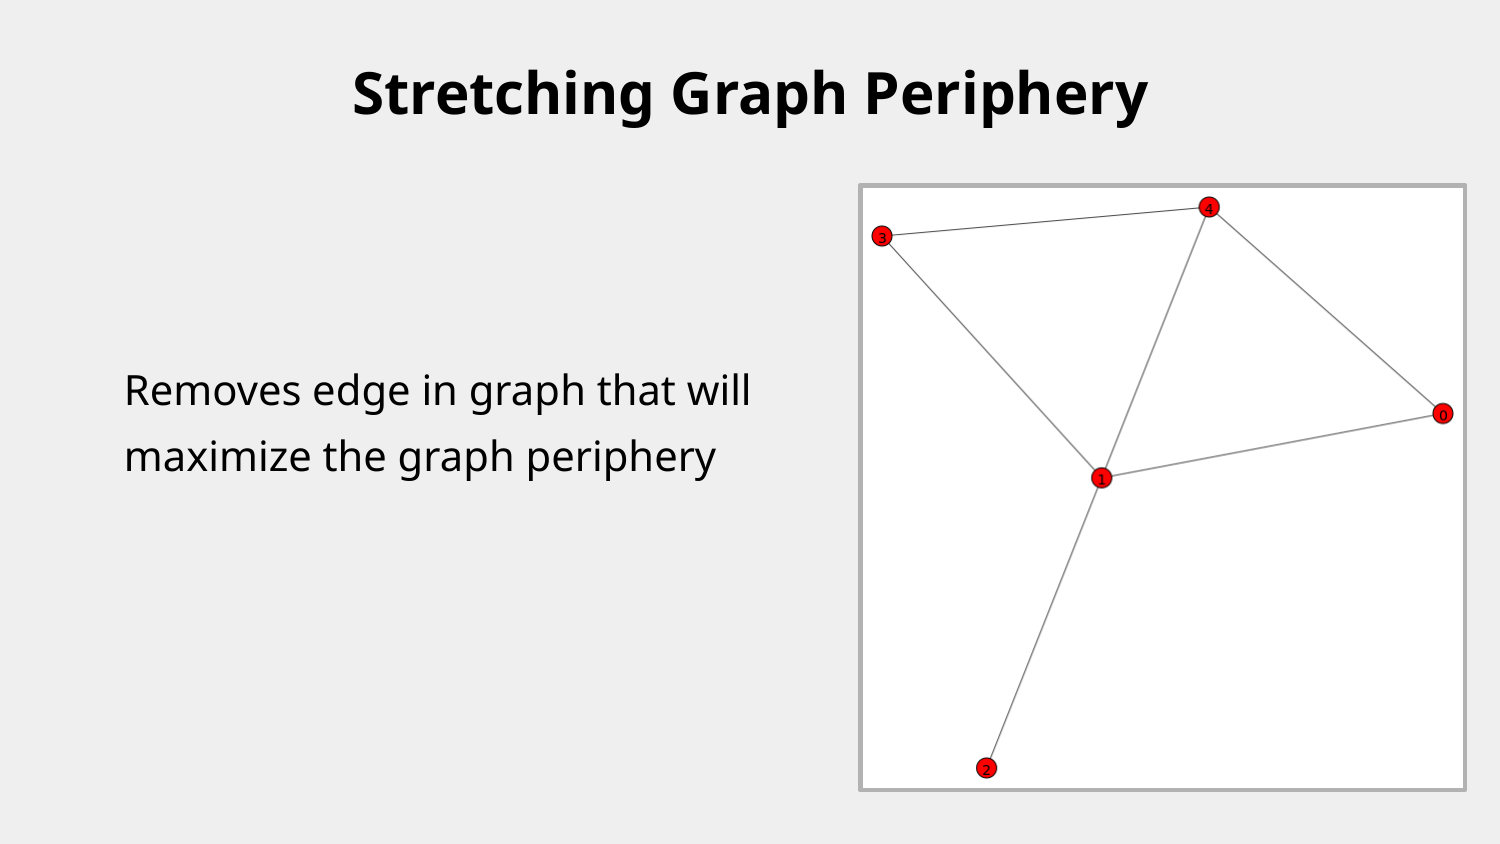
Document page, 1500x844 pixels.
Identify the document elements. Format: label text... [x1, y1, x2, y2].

picture [862, 187, 1463, 788]
title Stretching Graph Periphery [337, 37, 1201, 162]
list Removes edge in graph that will maximize the graph periphery [109, 337, 858, 642]
